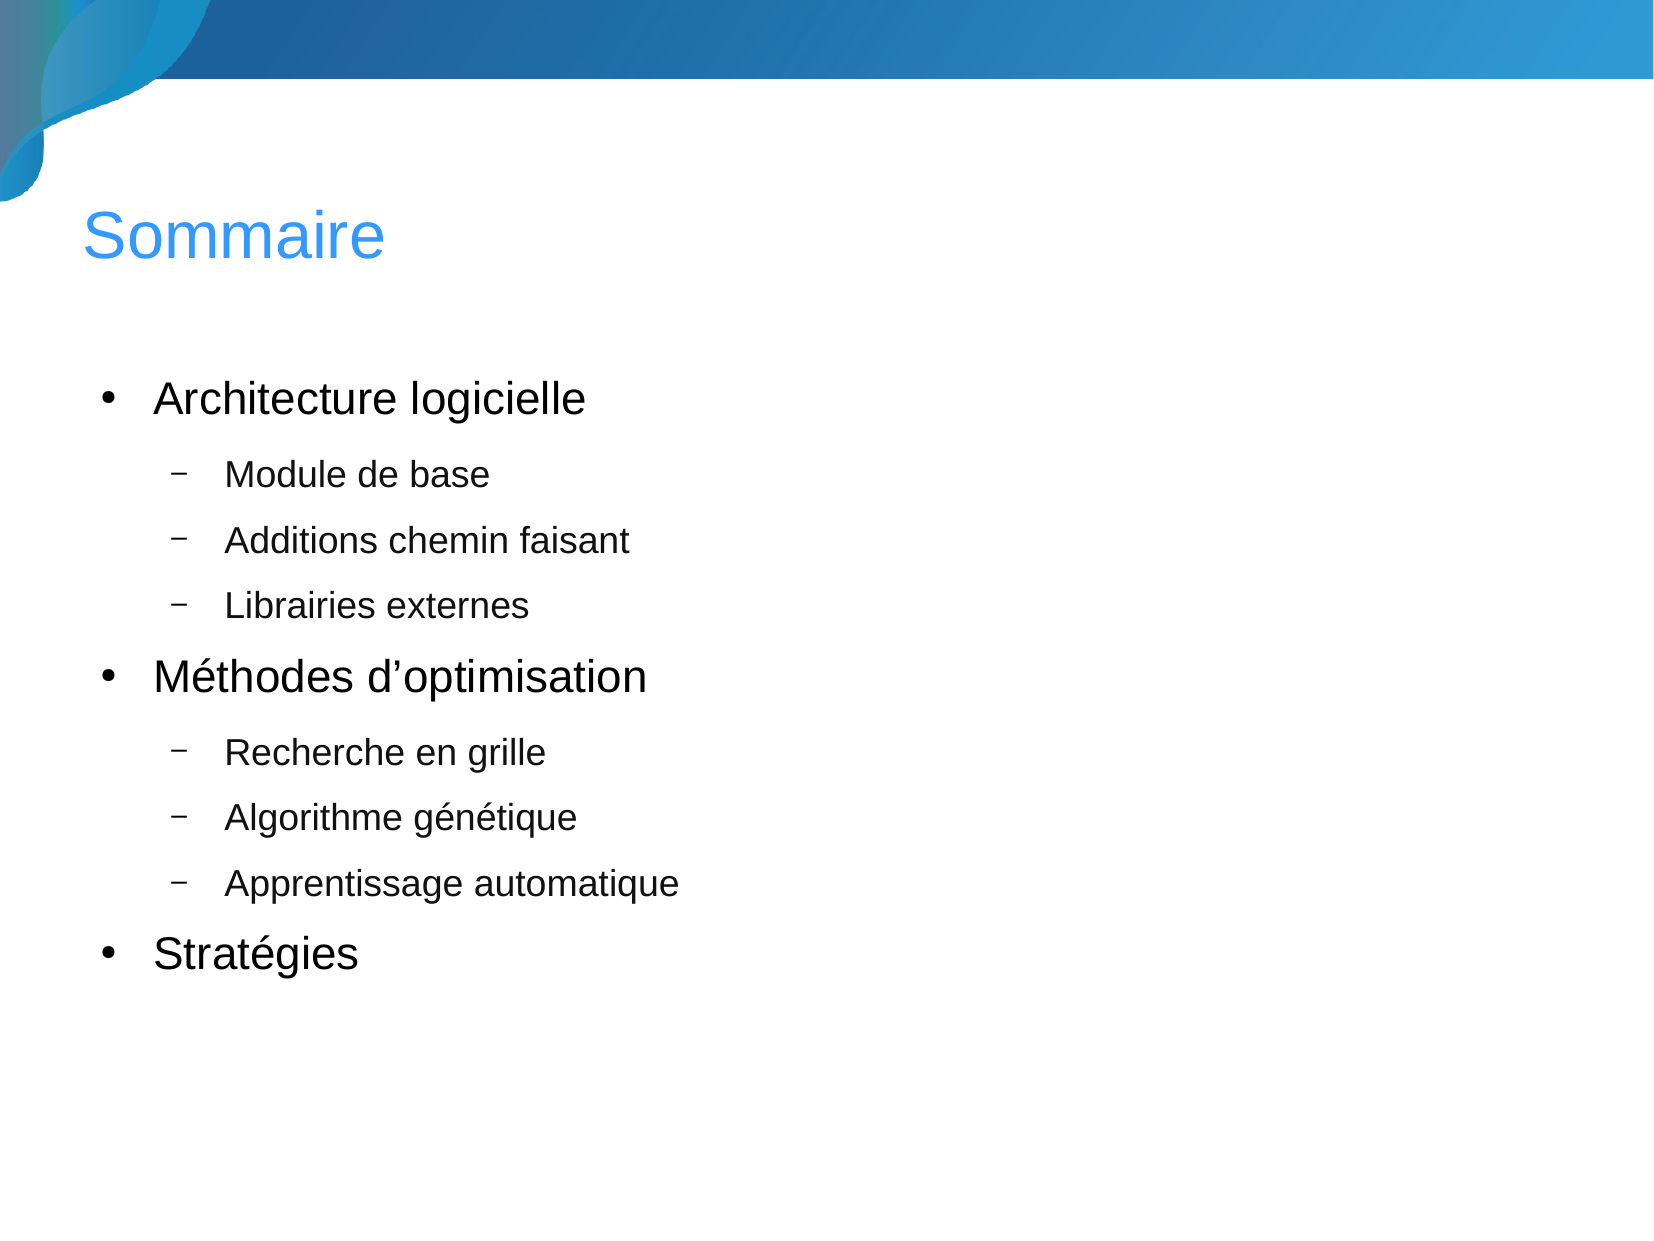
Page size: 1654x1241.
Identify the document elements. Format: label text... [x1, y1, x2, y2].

picture [0, 0, 1654, 1241]
list Architecture logicielle Module de base Additions chemin faisant Librairies externes Méthodes d’optimisation Recherche en grille Algorithme génétique Apprentissage automatique Stratégies [82, 372, 1571, 980]
title Sommaire [82, 139, 1571, 332]
